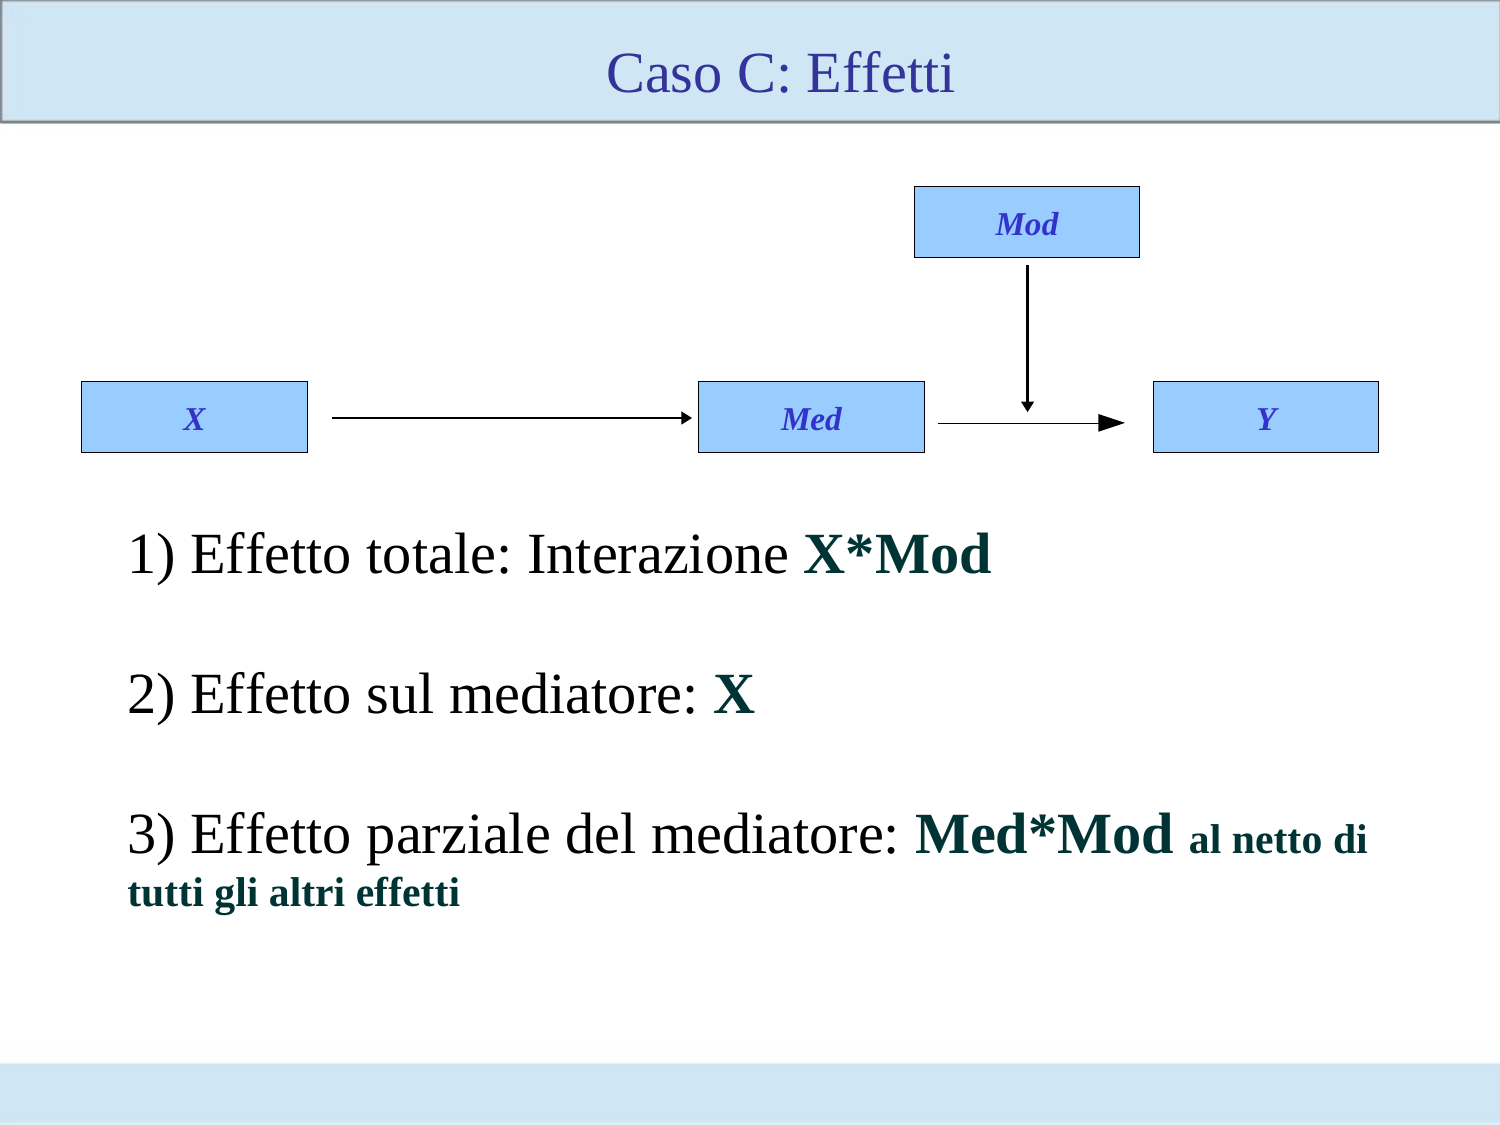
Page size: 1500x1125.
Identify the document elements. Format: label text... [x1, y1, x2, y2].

text_box 1) Effetto totale: Interazione X*Mod 2) Effetto sul mediatore: X 3) Effetto parziale del mediatore: Med*Mod al netto di tutti gli altri effetti [112, 507, 1388, 923]
picture [0, 0, 1500, 1125]
text_box X [81, 381, 308, 453]
text_box Med [698, 381, 925, 453]
text_box Y [1153, 381, 1379, 453]
text_box Mod [914, 186, 1140, 258]
title Caso C: Effetti [249, 21, 1313, 117]
